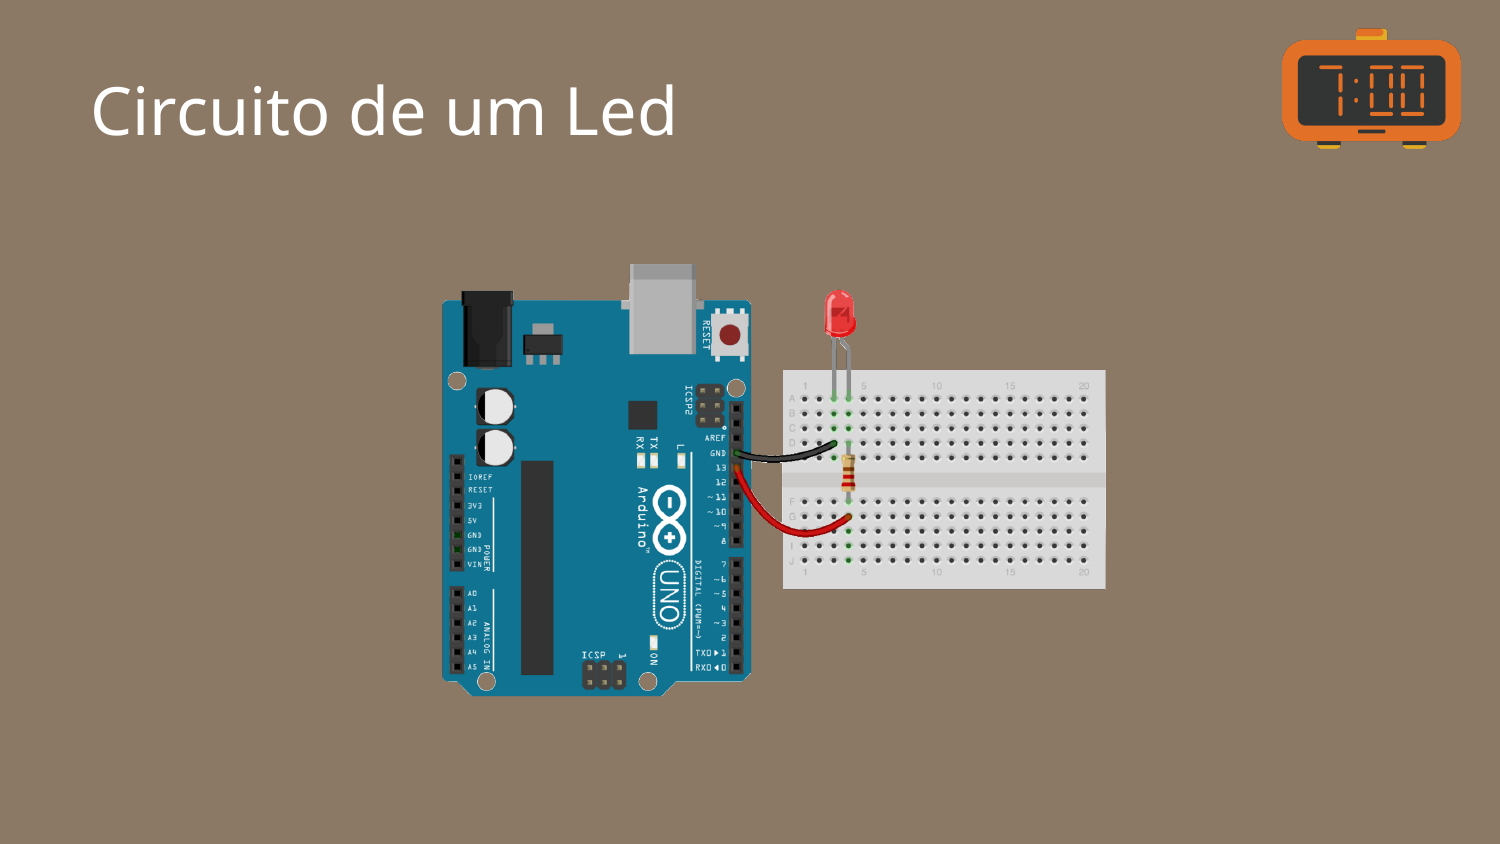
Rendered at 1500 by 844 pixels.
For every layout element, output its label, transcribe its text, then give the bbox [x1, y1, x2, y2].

title Circuito de um Led [75, 53, 1425, 180]
picture [1282, 0, 1461, 179]
picture [441, 260, 1106, 702]
